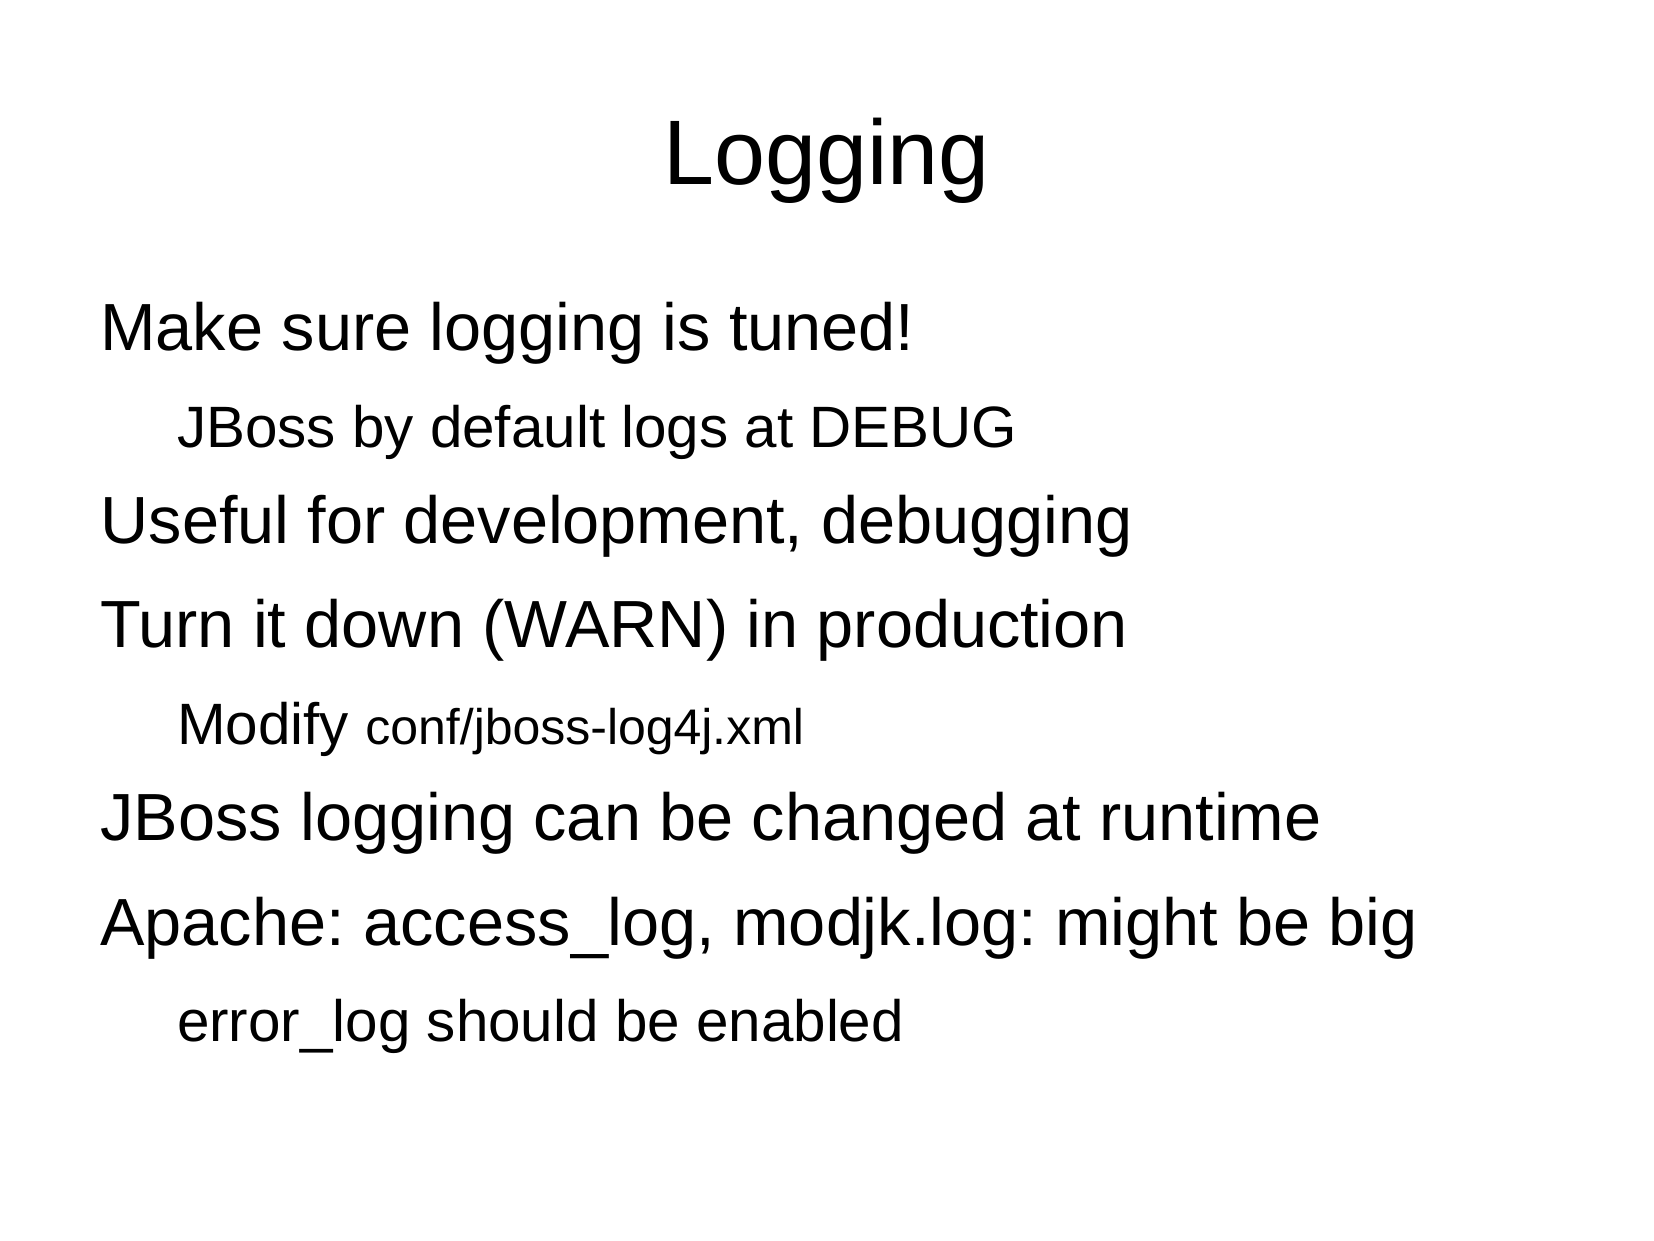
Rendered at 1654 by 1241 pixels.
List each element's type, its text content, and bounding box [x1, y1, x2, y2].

list Make sure logging is tuned! JBoss by default logs at DEBUG Useful for development, debugging Turn it down (WARN) in production Modify conf/jboss-log4j.xml JBoss logging can be changed at runtime Apache: access_log, modjk.log: might be big error_log should be enabled [82, 290, 1571, 1094]
title Logging [82, 56, 1571, 250]
